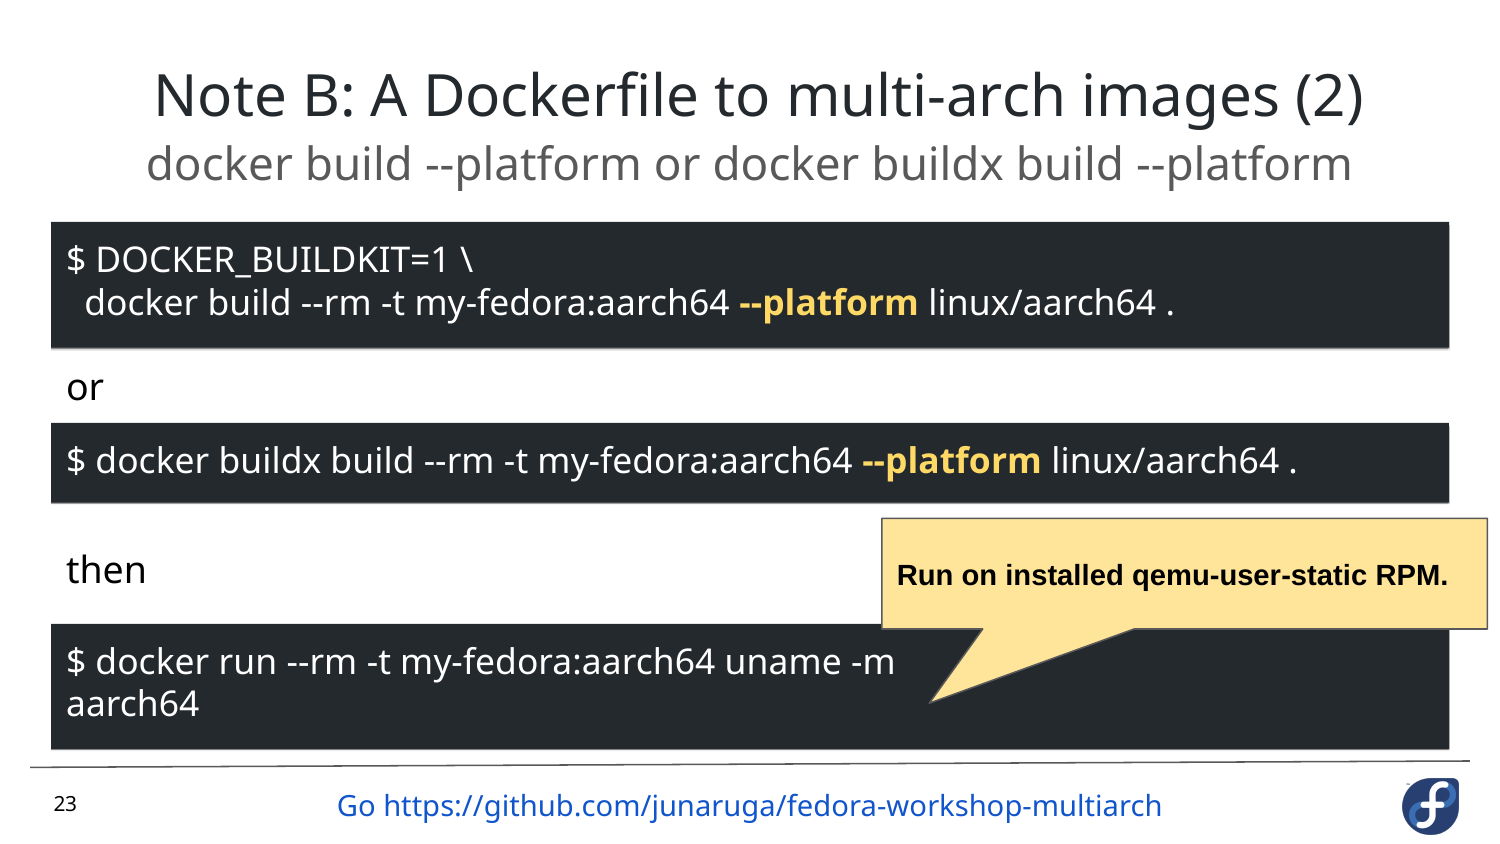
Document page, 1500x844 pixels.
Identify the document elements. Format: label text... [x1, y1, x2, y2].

picture [1402, 778, 1459, 835]
text_box then [51, 530, 227, 596]
slide_number <number> [38, 772, 104, 837]
list $ docker buildx build --rm -t my-fedora:aarch64 --platform linux/aarch64 . [51, 422, 1449, 503]
list $ DOCKER_BUILDKIT=1 \ docker build --rm -t my-fedora:aarch64 --platform linux/aarch64 . [51, 221, 1450, 348]
title docker build --platform or docker buildx build --platform [51, 119, 1449, 199]
text_box or [51, 348, 178, 413]
text_box Run on installed qemu-user-static RPM. [881, 518, 1488, 704]
title Note B: A Dockerfile to multi-arch images (2) [30, 43, 1488, 138]
list $ docker run --rm -t my-fedora:aarch64 uname -m aarch64 [51, 623, 1450, 750]
slide_number Go https://github.com/junaruga/fedora-workshop-multiarch [191, 772, 1309, 837]
